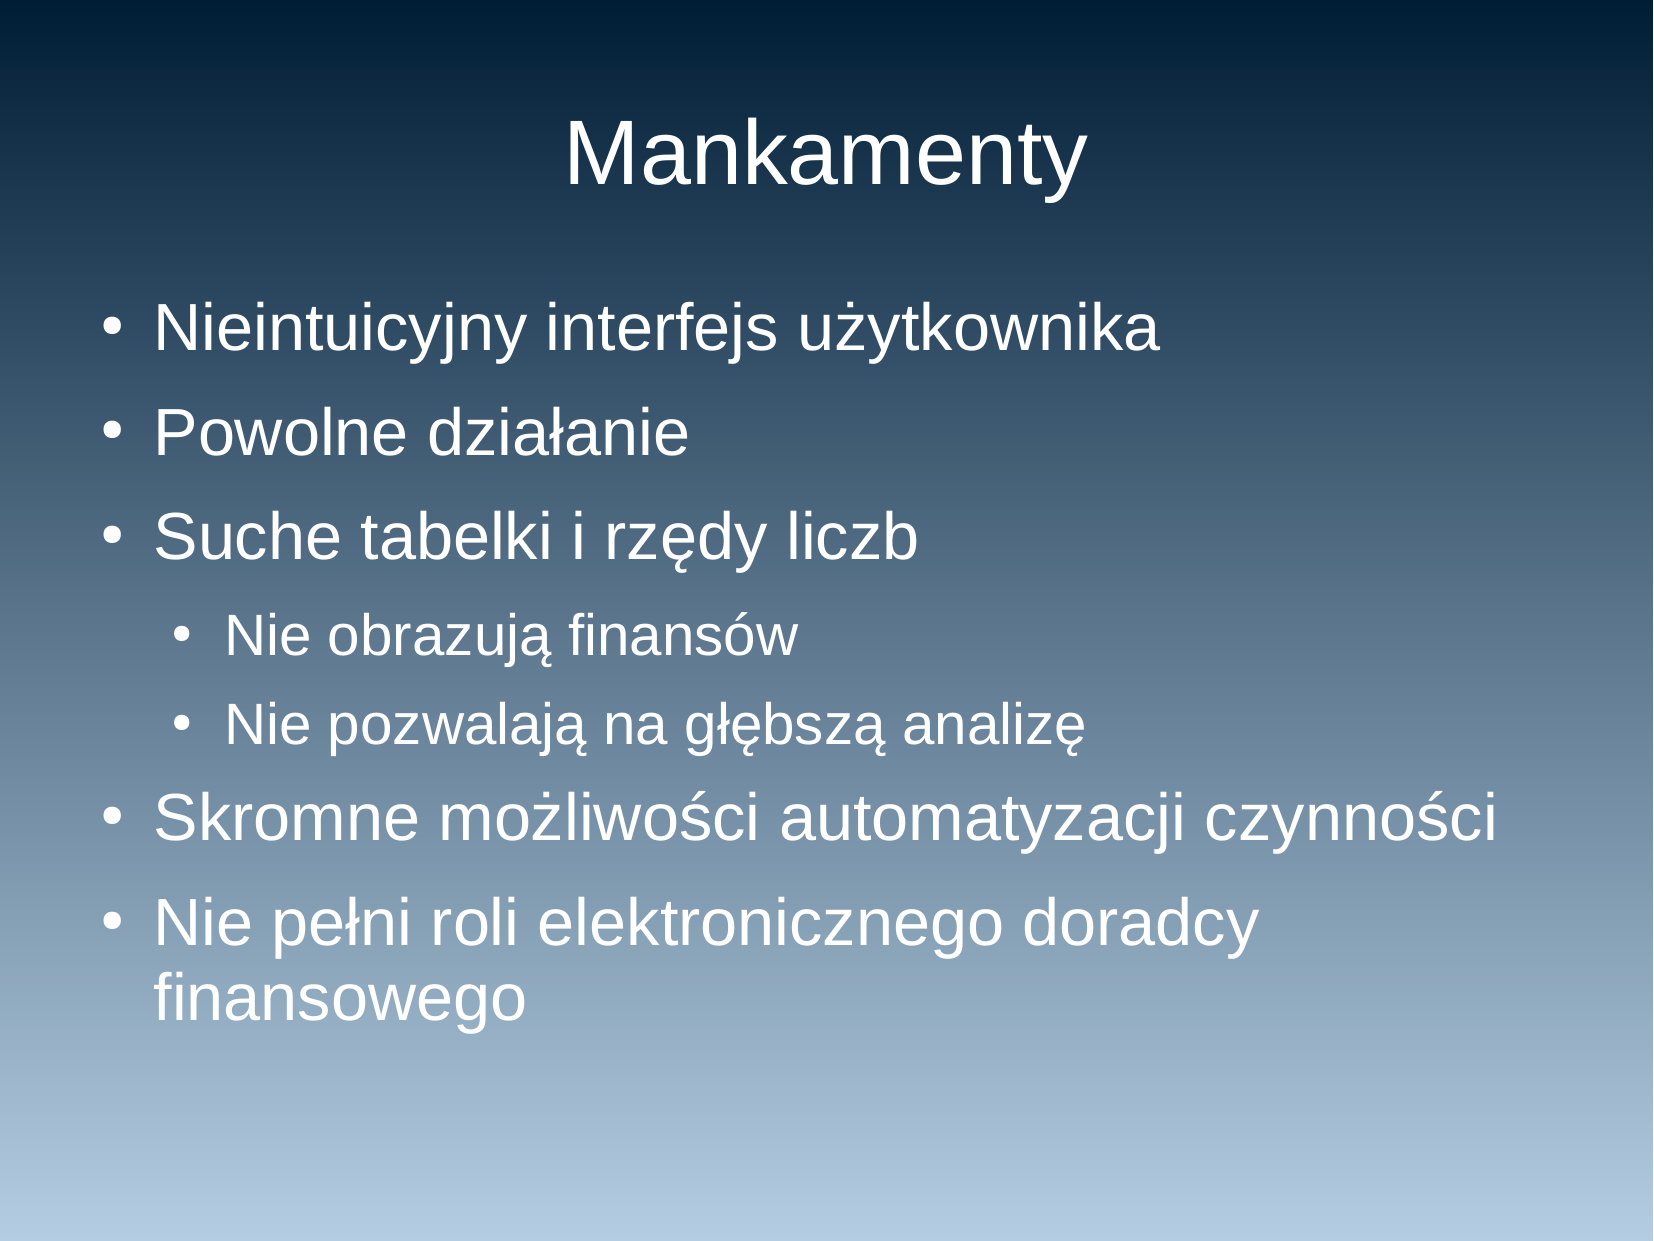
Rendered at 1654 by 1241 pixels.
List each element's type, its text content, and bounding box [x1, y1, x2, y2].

list Nieintuicyjny interfejs użytkownika Powolne działanie Suche tabelki i rzędy liczb Nie obrazują finansów Nie pozwalają na głębszą analizę Skromne możliwości automatyzacji czynności Nie pełni roli elektronicznego doradcy finansowego [82, 290, 1571, 1109]
title Mankamenty [82, 49, 1571, 257]
